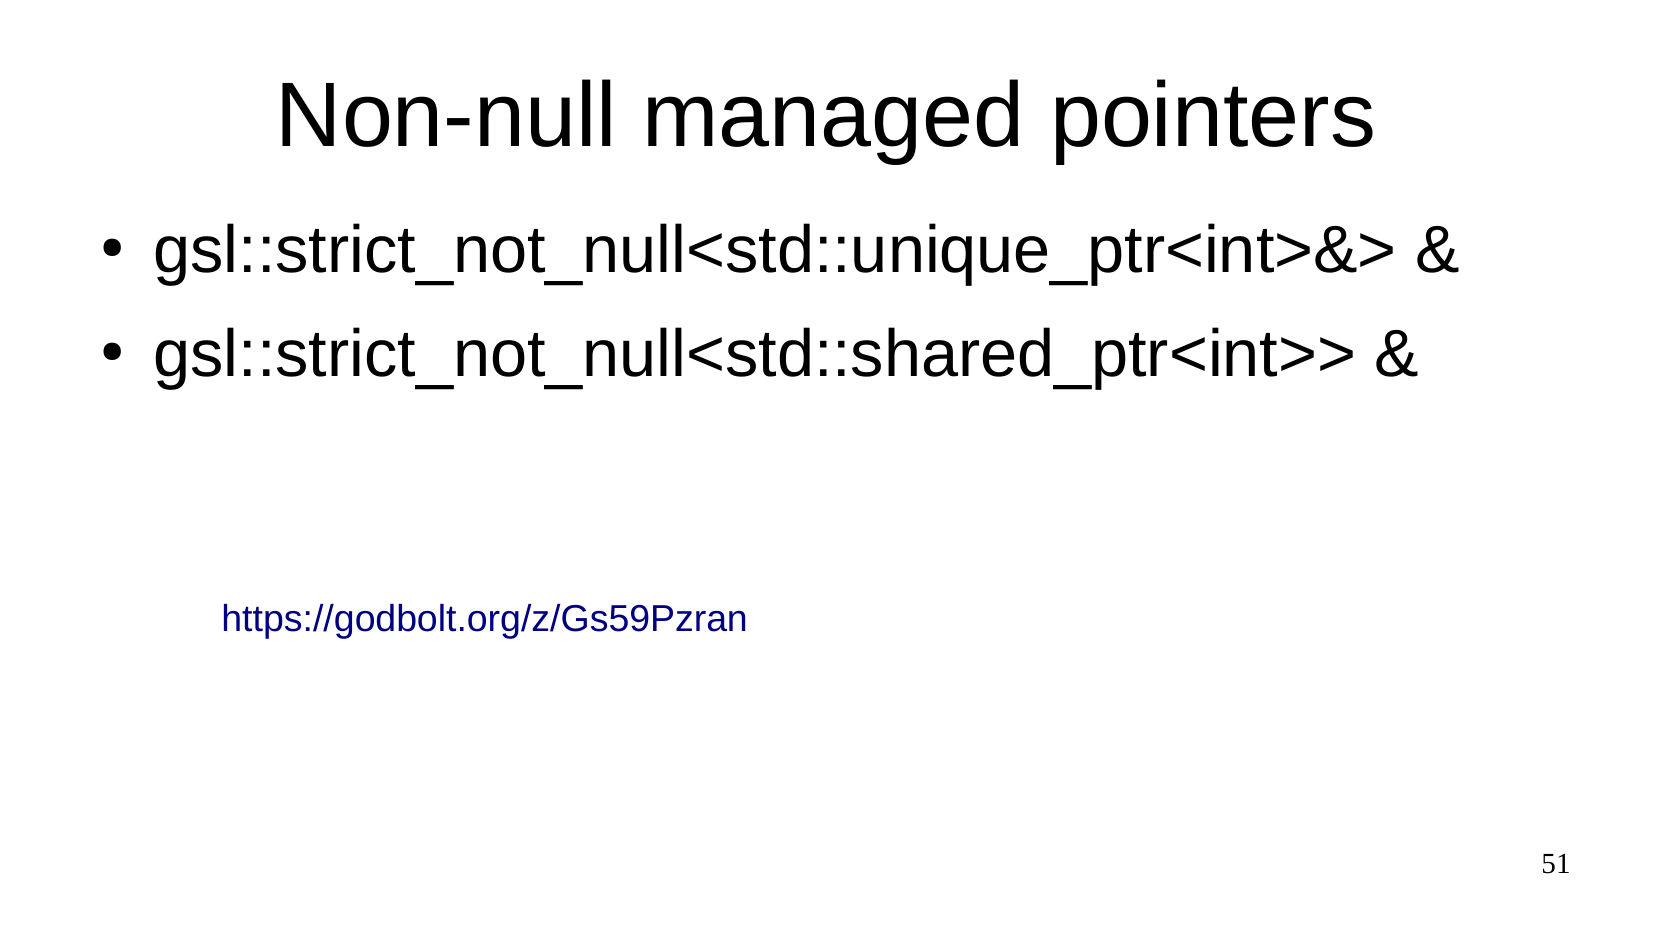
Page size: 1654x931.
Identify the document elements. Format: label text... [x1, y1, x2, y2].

list gsl::strict_not_null<std::unique_ptr<int>&> & gsl::strict_not_null<std::shared_ptr<int>> & [82, 211, 1571, 443]
text_box https://godbolt.org/z/Gs59Pzran [206, 590, 798, 680]
title Non-null managed pointers [82, 37, 1571, 193]
